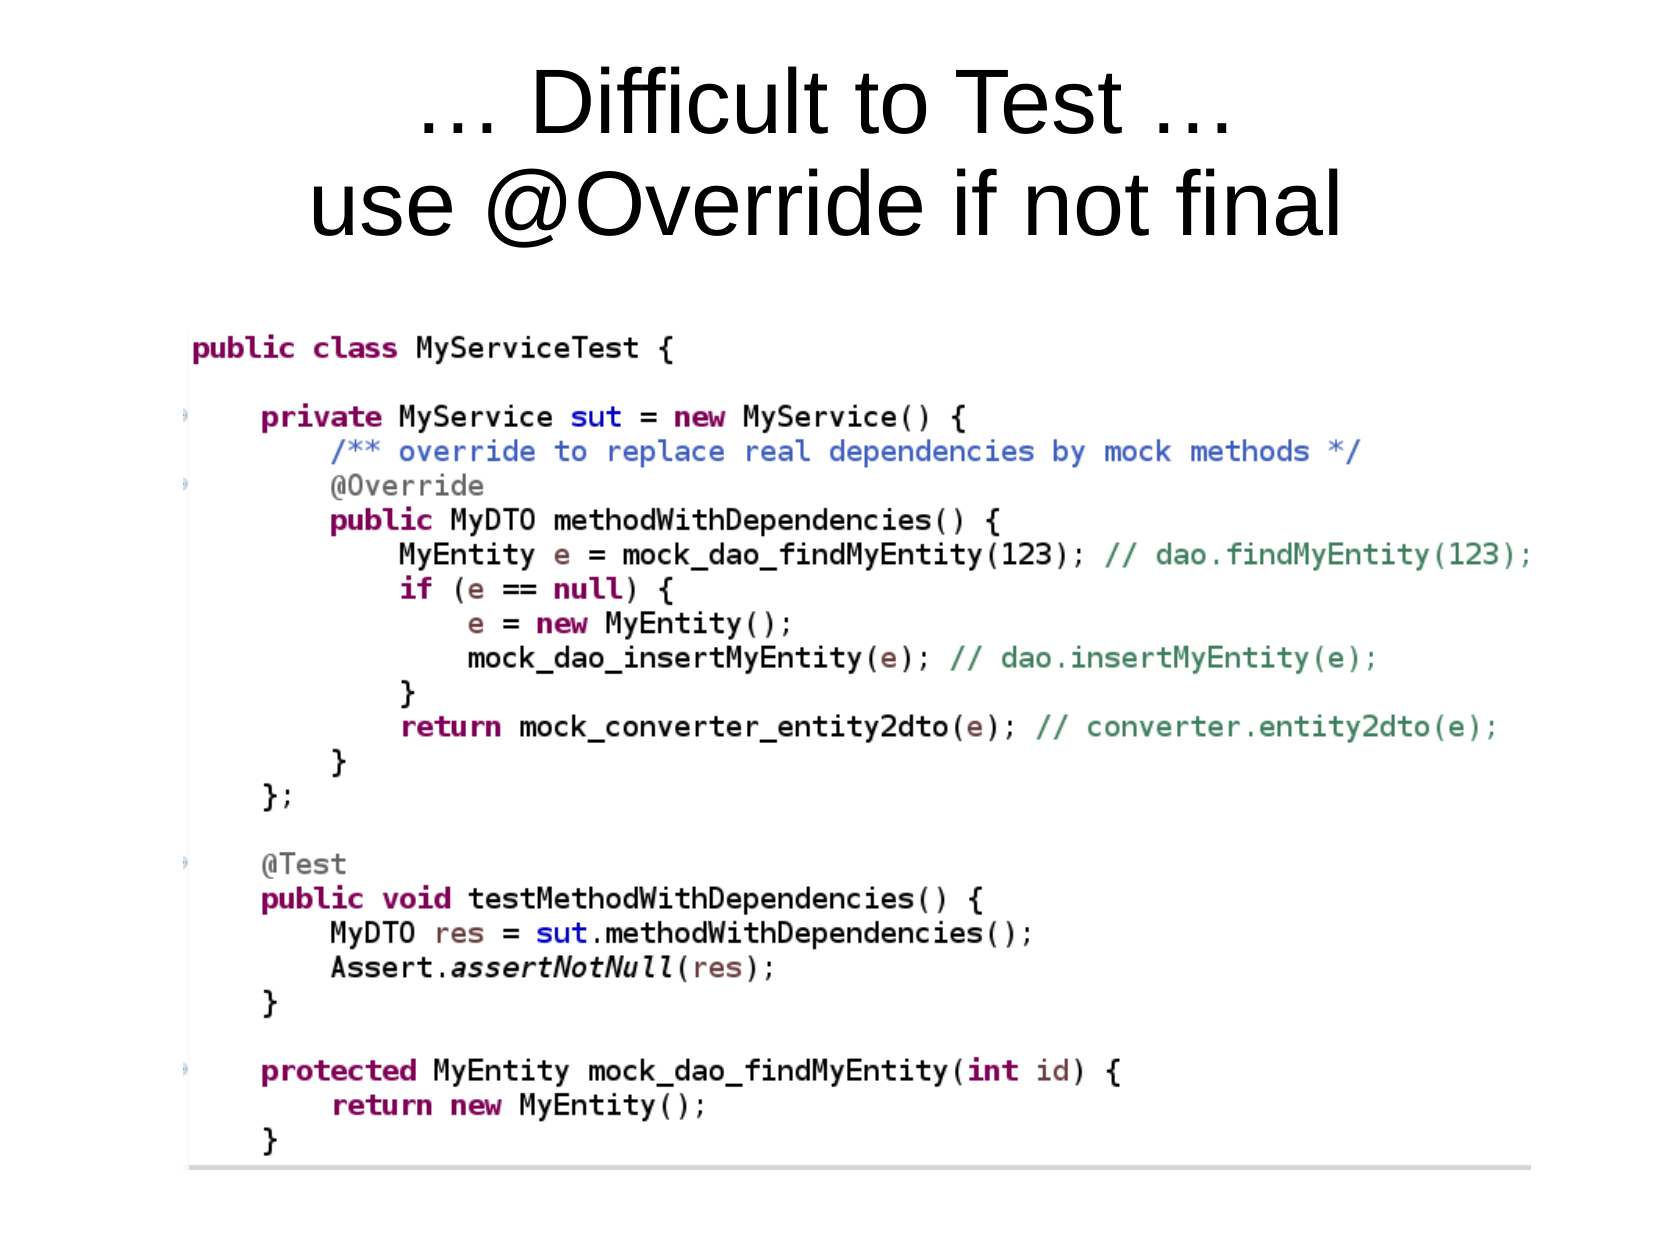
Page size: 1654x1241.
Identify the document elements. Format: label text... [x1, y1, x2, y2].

title … Difficult to Test … use @Override if not final [82, 49, 1571, 257]
picture [183, 330, 1531, 1171]
